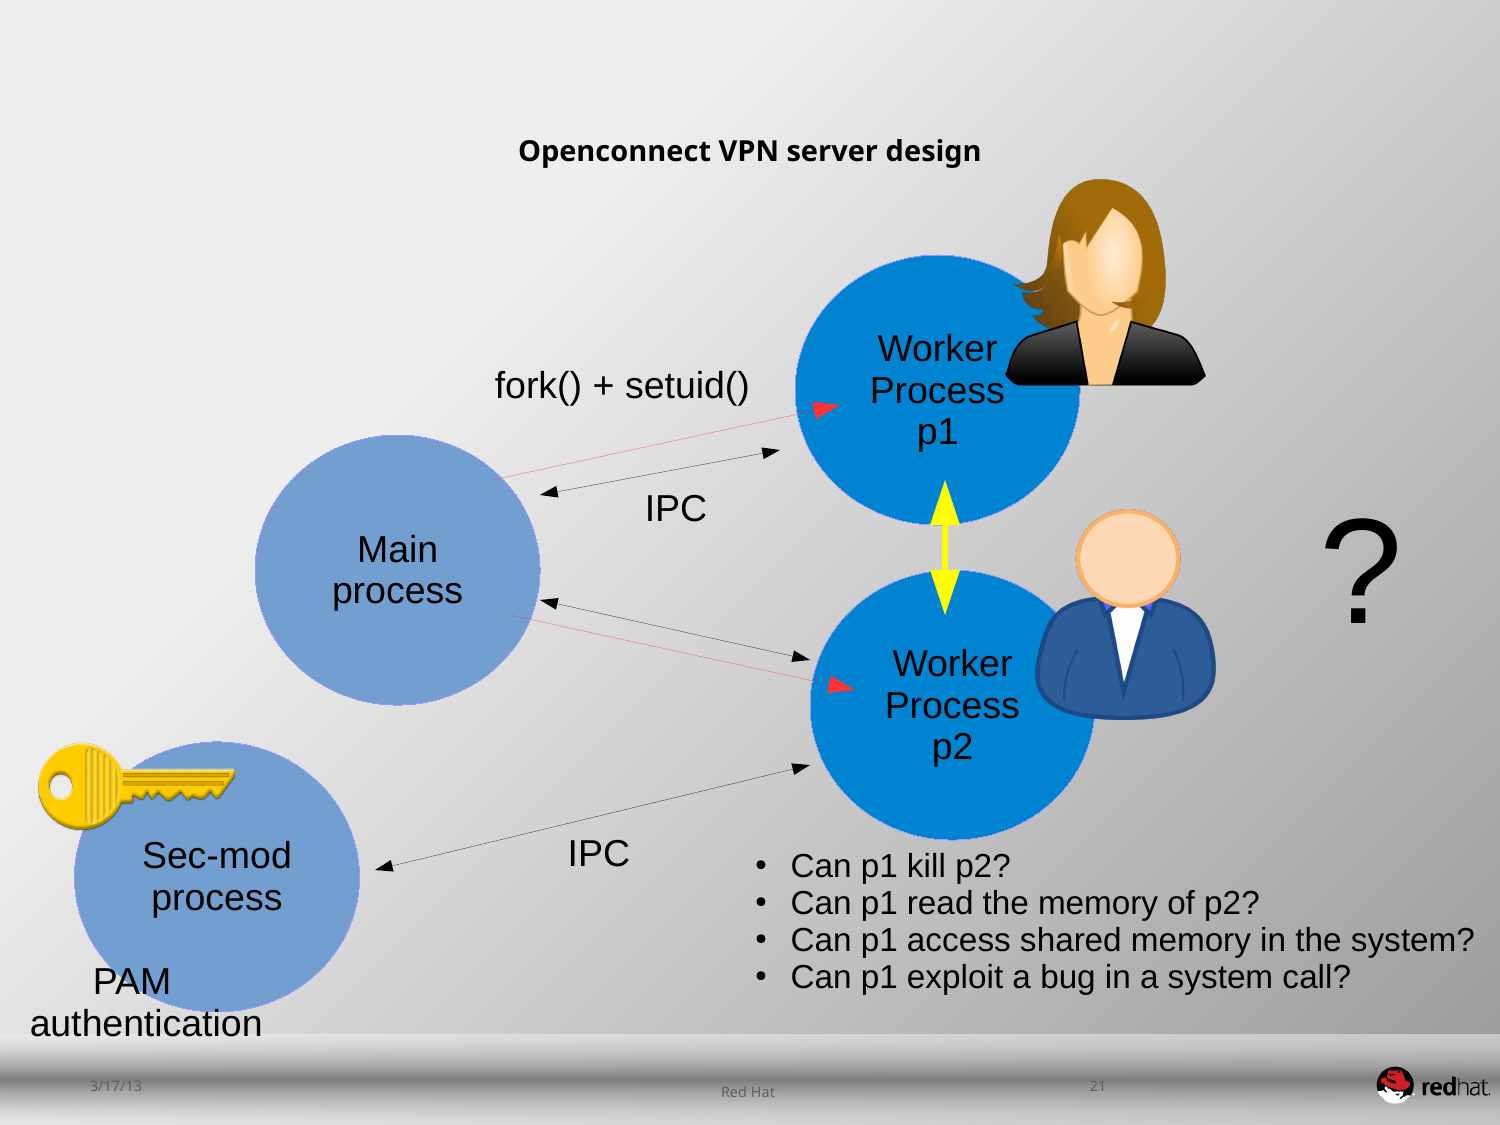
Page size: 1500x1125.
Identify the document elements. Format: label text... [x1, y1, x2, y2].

picture [38, 741, 235, 832]
picture [1035, 509, 1216, 721]
text_box IPC [552, 825, 646, 882]
text_box ? [1304, 479, 1418, 663]
picture [1364, 1065, 1500, 1110]
title Openconnect VPN server design [75, 22, 1426, 188]
text_box IPC [630, 479, 723, 537]
slide_number 3/17/13 [75, 1051, 425, 1112]
text_box fork() + setuid() [480, 356, 766, 414]
text_box Can p1 kill p2? Can p1 read the memory of p2? Can p1 access shared memory in the system? Can p1 exploit a bug in a system call? [705, 840, 1500, 1065]
picture [1005, 179, 1206, 386]
slide_number <number> [1074, 1065, 1337, 1112]
text_box PAM authentication [15, 952, 278, 1052]
list [74, 209, 1425, 1012]
text_box Main process [255, 435, 541, 706]
footer Red Hat [300, 1065, 1200, 1110]
